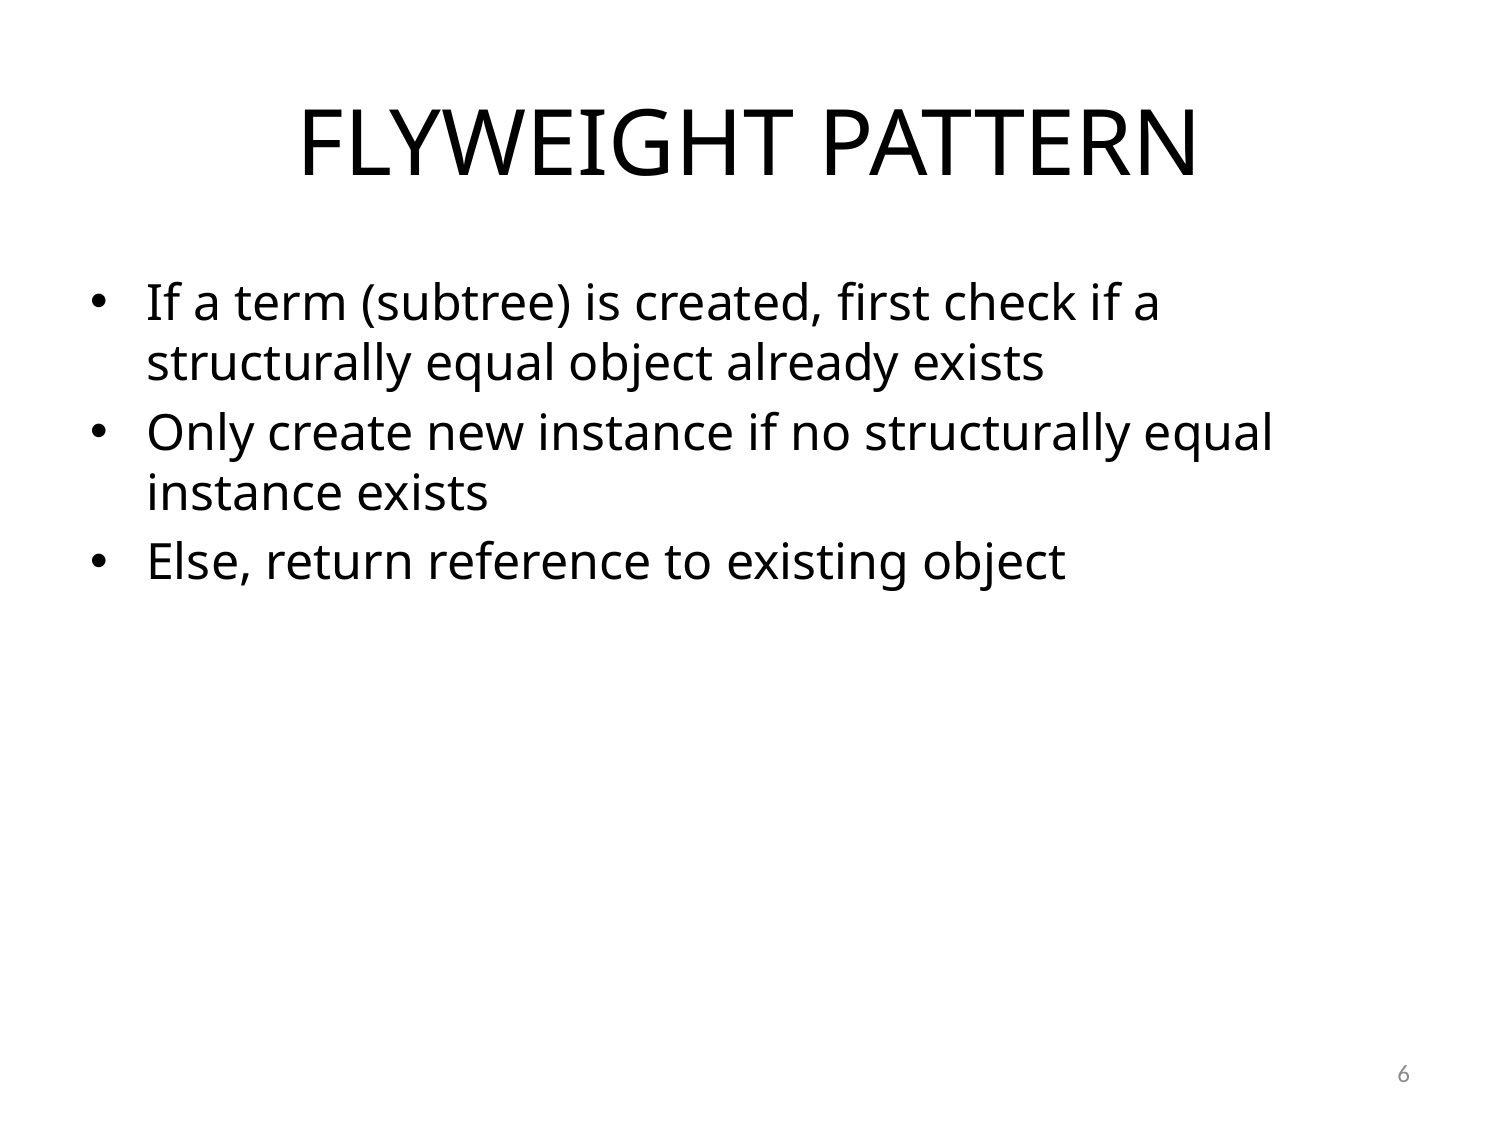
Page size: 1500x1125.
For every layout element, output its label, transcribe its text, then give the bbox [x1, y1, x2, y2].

slide_number <number> [1074, 1042, 1425, 1103]
title FLYWEIGHT PATTERN [75, 45, 1425, 233]
list If a term (subtree) is created, first check if a structurally equal object already exists Only create new instance if no structurally equal instance exists Else, return reference to existing object [75, 262, 1425, 1005]
